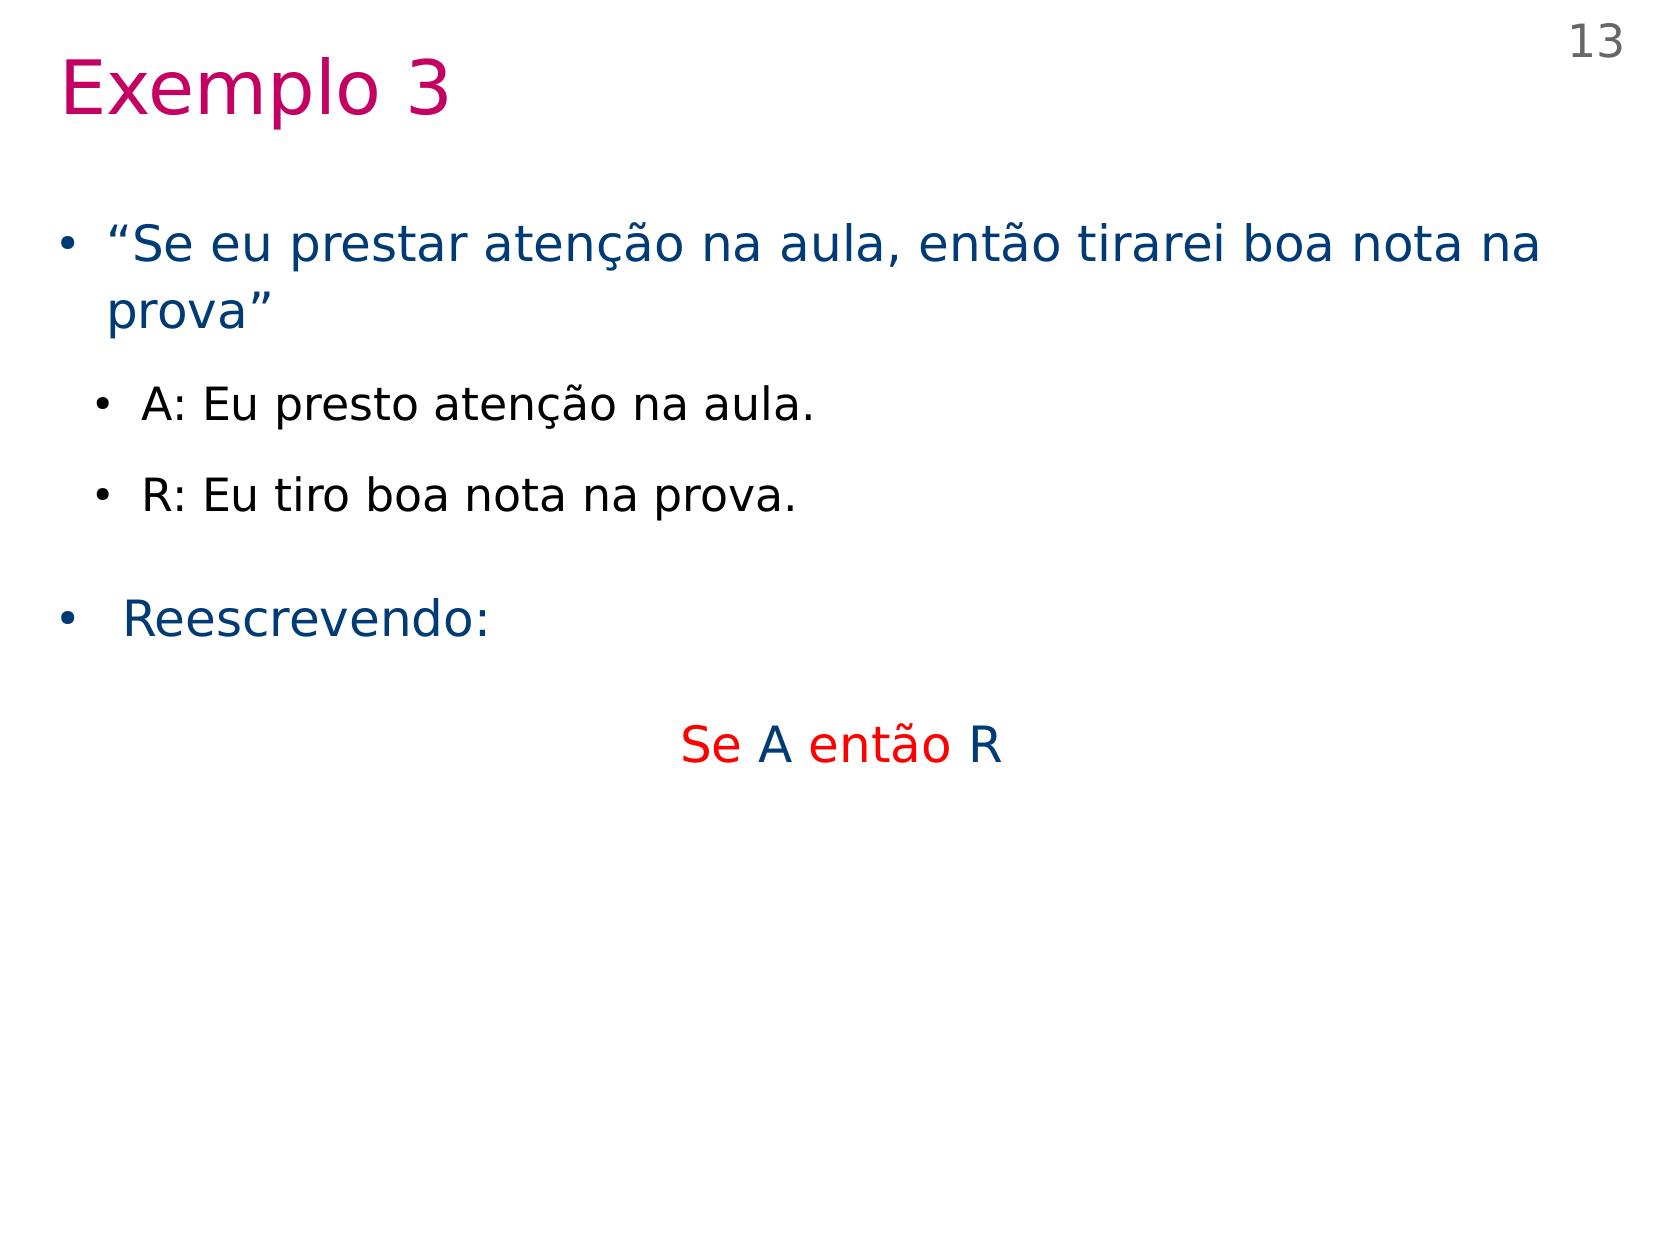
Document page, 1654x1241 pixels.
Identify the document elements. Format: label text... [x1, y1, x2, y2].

list “Se eu prestar atenção na aula, então tirarei boa nota na prova” A: Eu presto atenção na aula. R: Eu tiro boa nota na prova. Reescrevendo: Se A então R [59, 206, 1625, 1211]
title Exemplo 3 [59, 29, 1595, 148]
